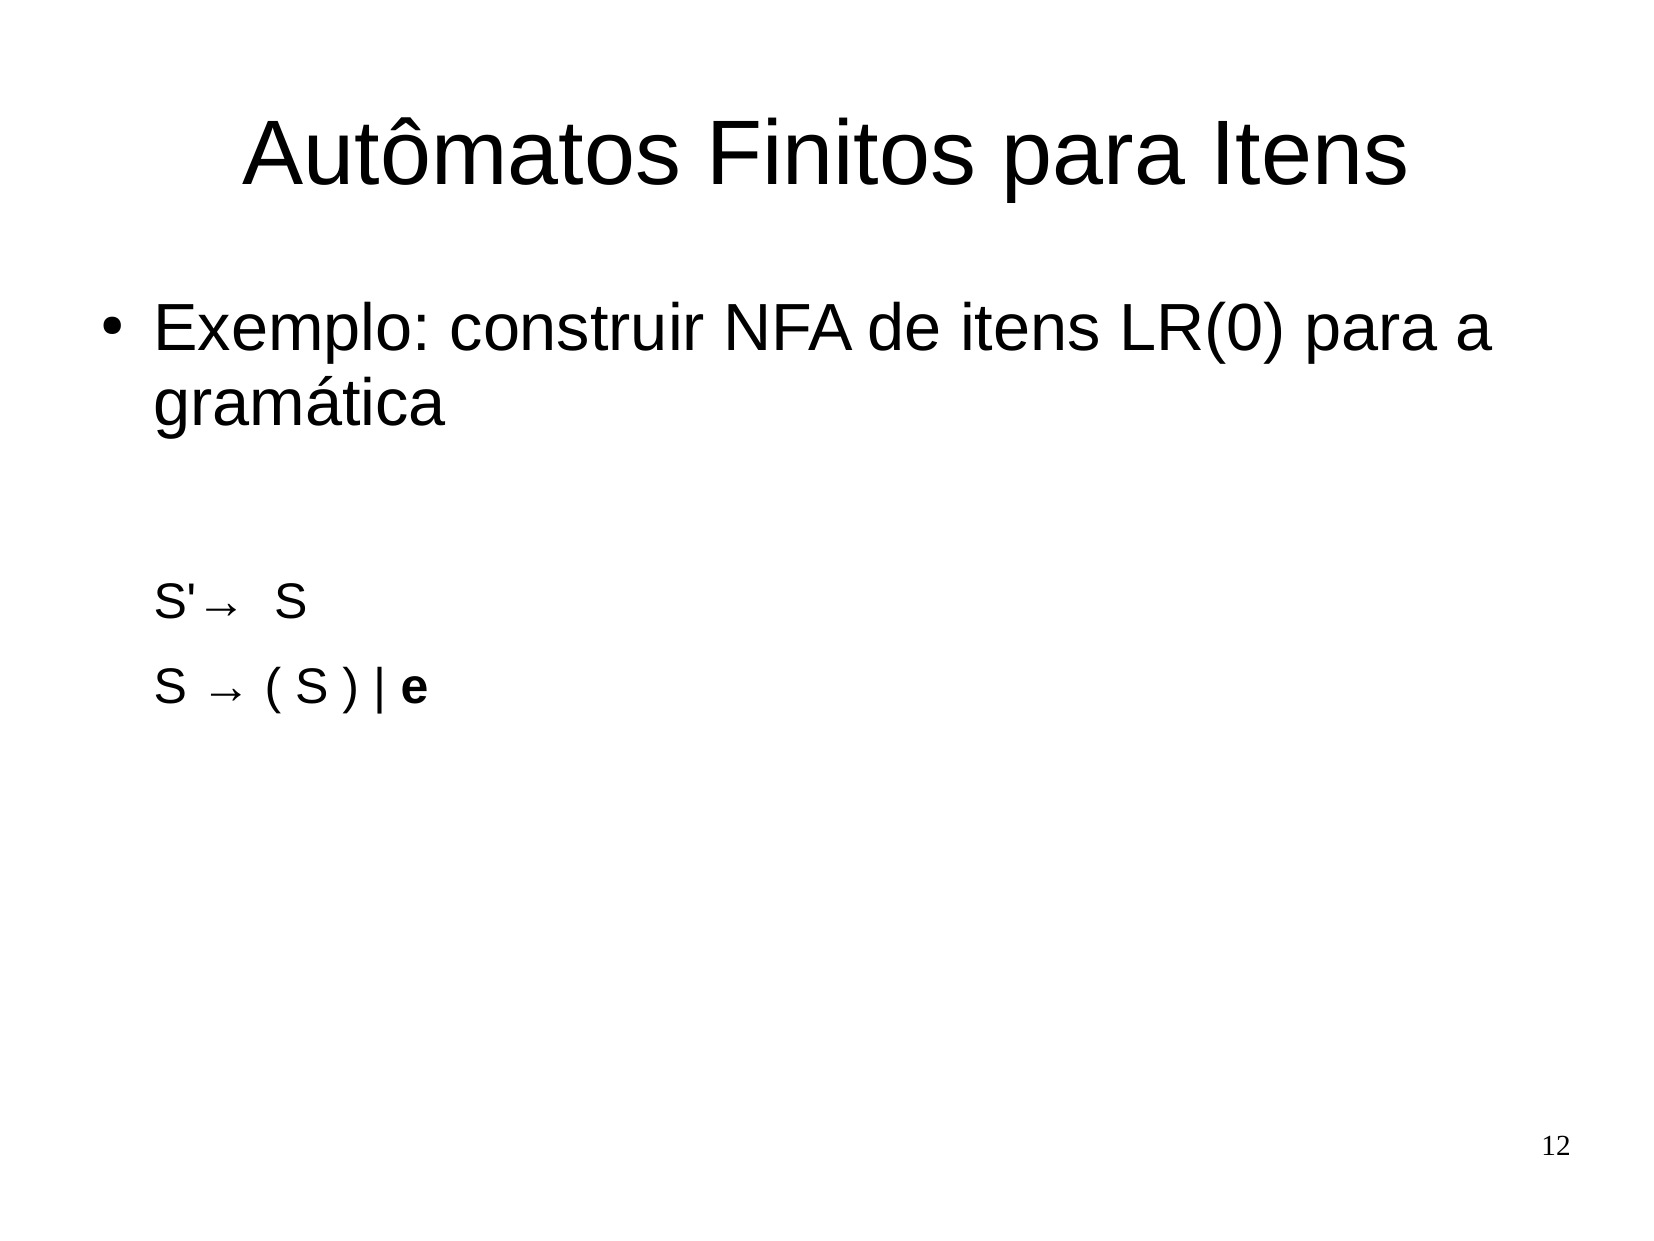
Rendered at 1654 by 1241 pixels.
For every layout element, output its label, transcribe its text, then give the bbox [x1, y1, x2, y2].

list Exemplo: construir NFA de itens LR(0) para a gramática S'→ S S → ( S ) | e [82, 290, 1571, 1010]
title Autômatos Finitos para Itens [82, 49, 1571, 257]
